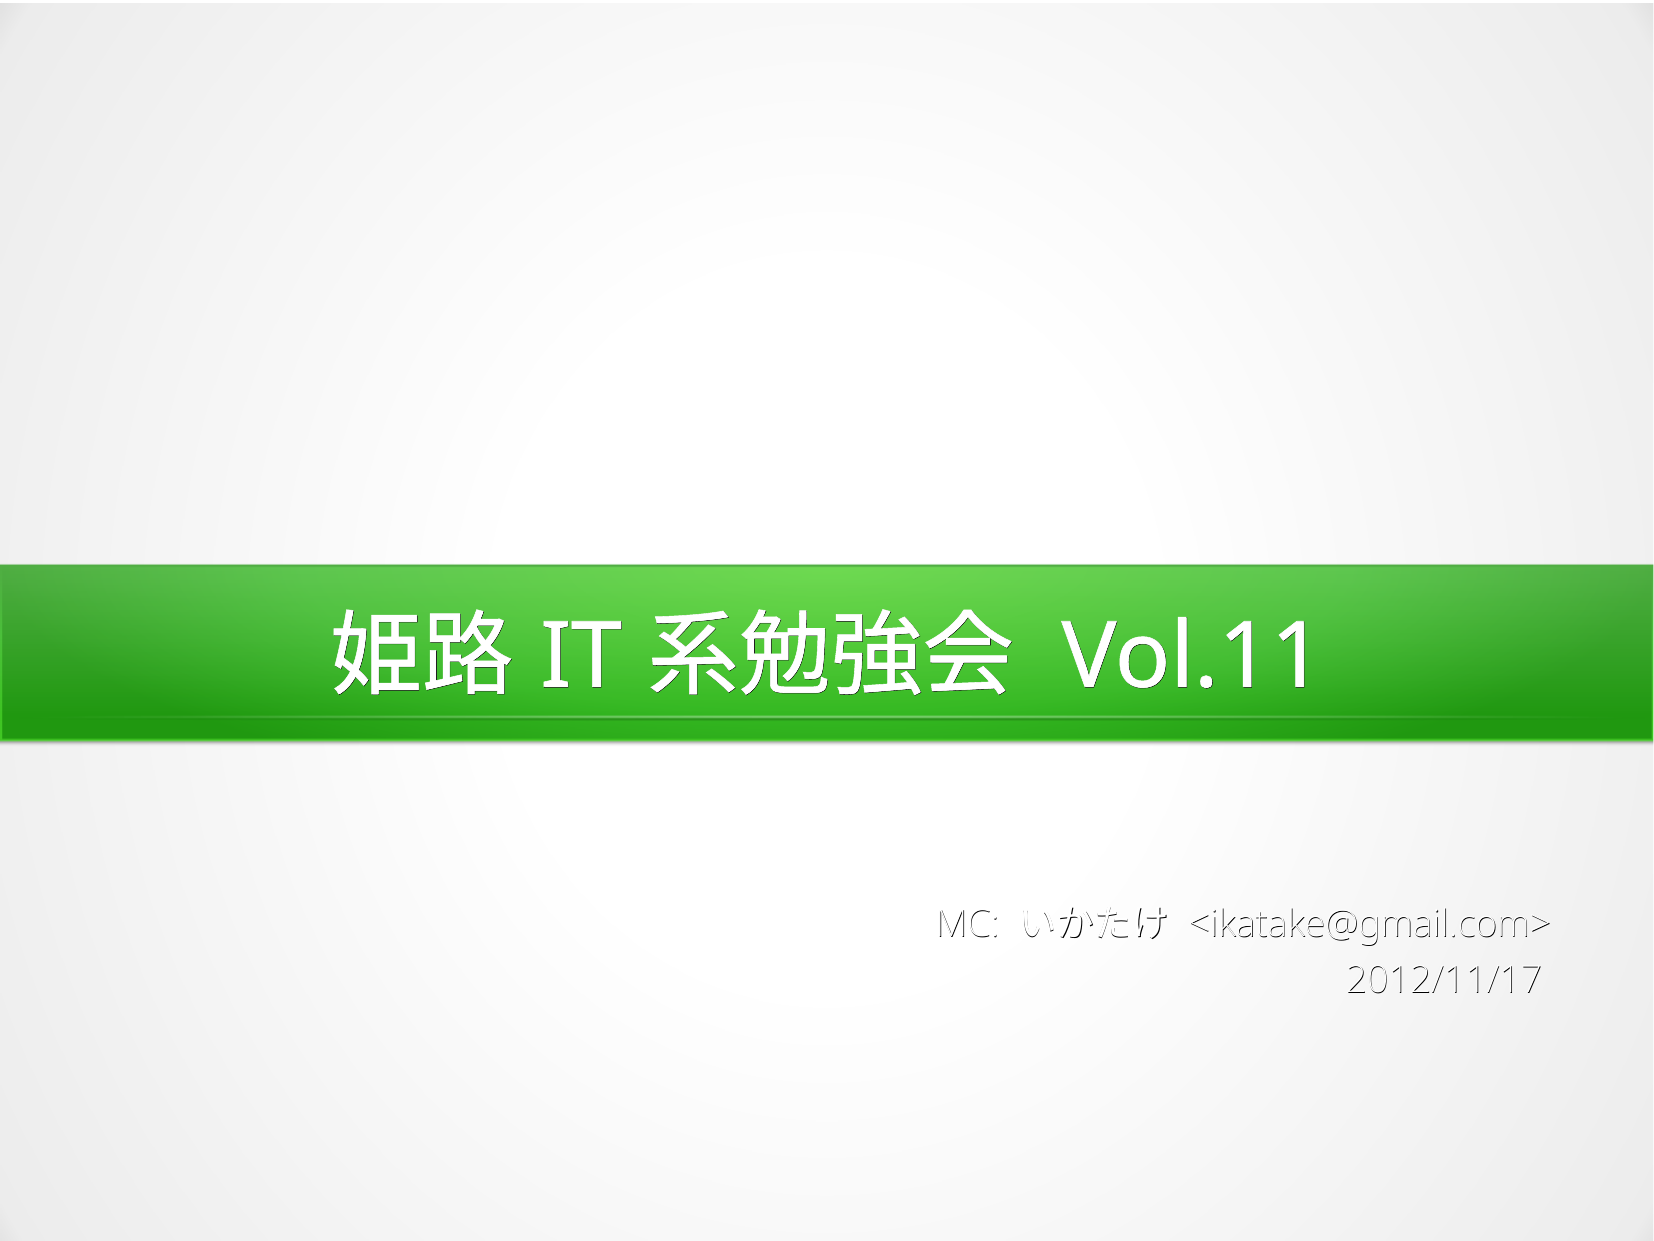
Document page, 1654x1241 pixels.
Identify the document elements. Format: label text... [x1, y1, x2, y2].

picture [0, 3, 1654, 1241]
text_box 2012/11/17 [1330, 945, 1587, 1001]
text_box MC: いかたけ <ikatake@gmail.com> [920, 885, 1587, 941]
title 姫路IT系勉強会 Vol.11 [82, 578, 1571, 715]
